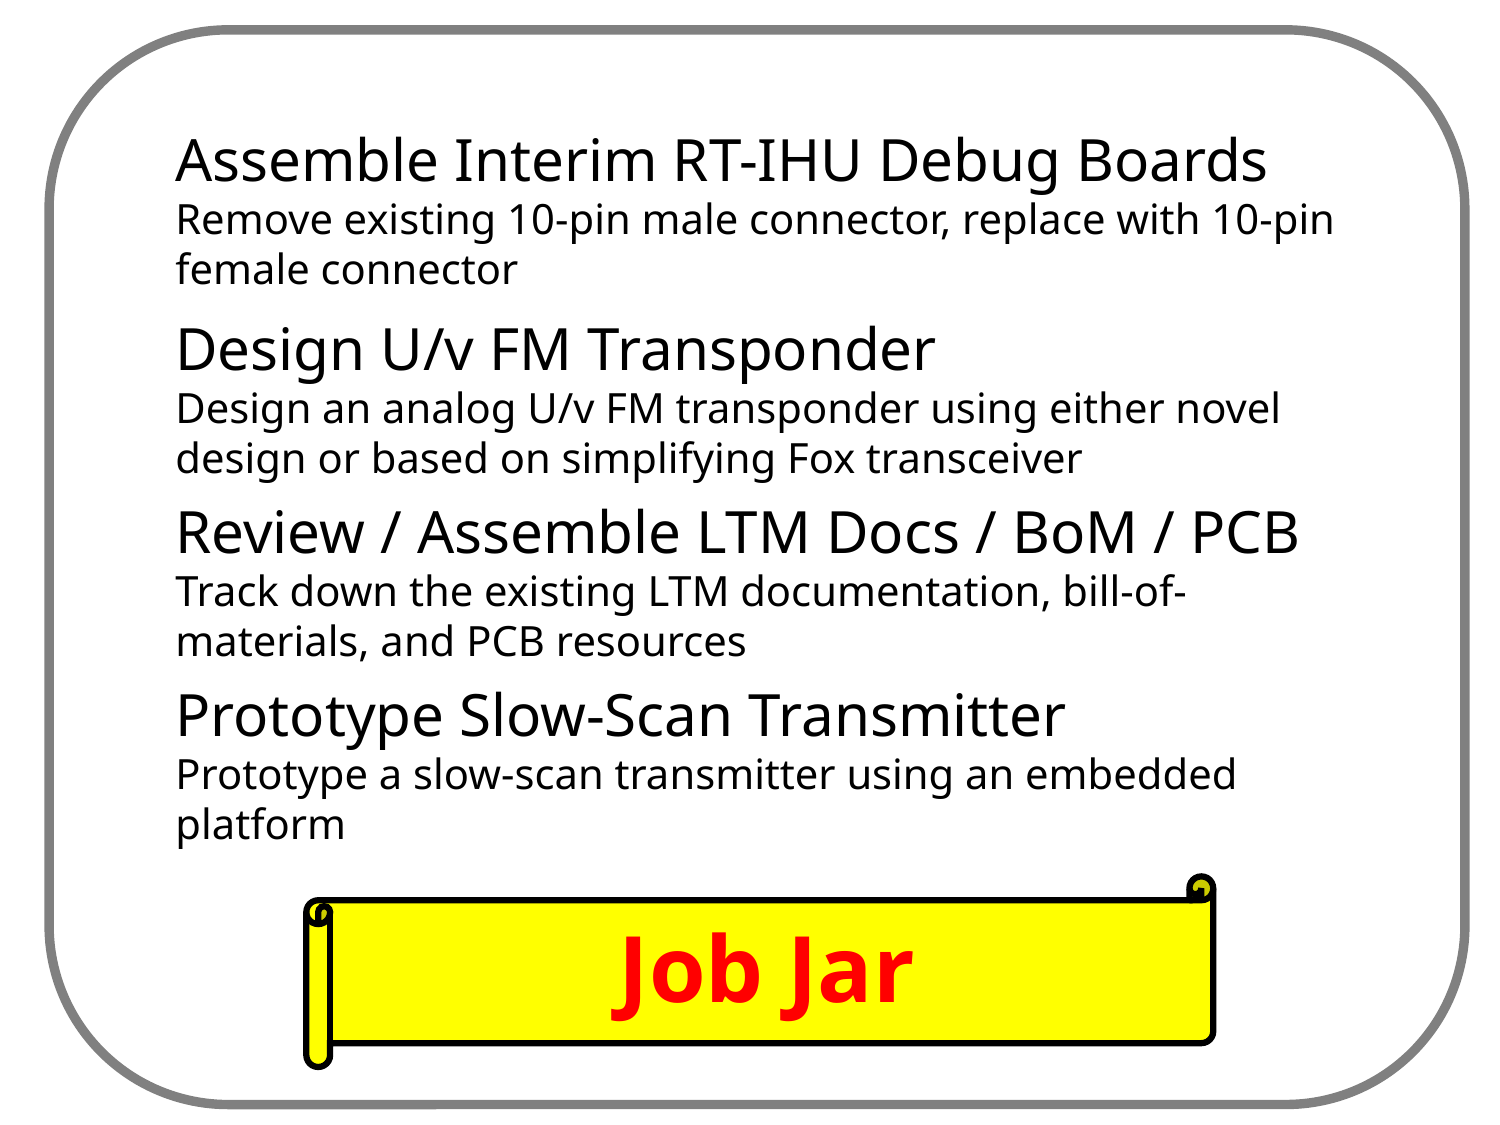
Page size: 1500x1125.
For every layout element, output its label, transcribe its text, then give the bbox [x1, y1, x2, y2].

text_box Review / Assemble LTM Docs / BoM / PCB Track down the existing LTM documentation, bill-of-materials, and PCB resources [160, 487, 1360, 670]
text_box Assemble Interim RT-IHU Debug Boards Remove existing 10-pin male connector, replace with 10-pin female connector [160, 115, 1360, 301]
text_box Prototype Slow-Scan Transmitter Prototype a slow-scan transmitter using an embedded platform [160, 670, 1360, 856]
text_box Job Jar [260, 903, 1273, 1028]
text_box [306, 1028, 1214, 1068]
text_box Design U/v FM Transponder Design an analog U/v FM transponder using either novel design or based on simplifying Fox transceiver [160, 304, 1360, 487]
text_box [310, 876, 1214, 903]
